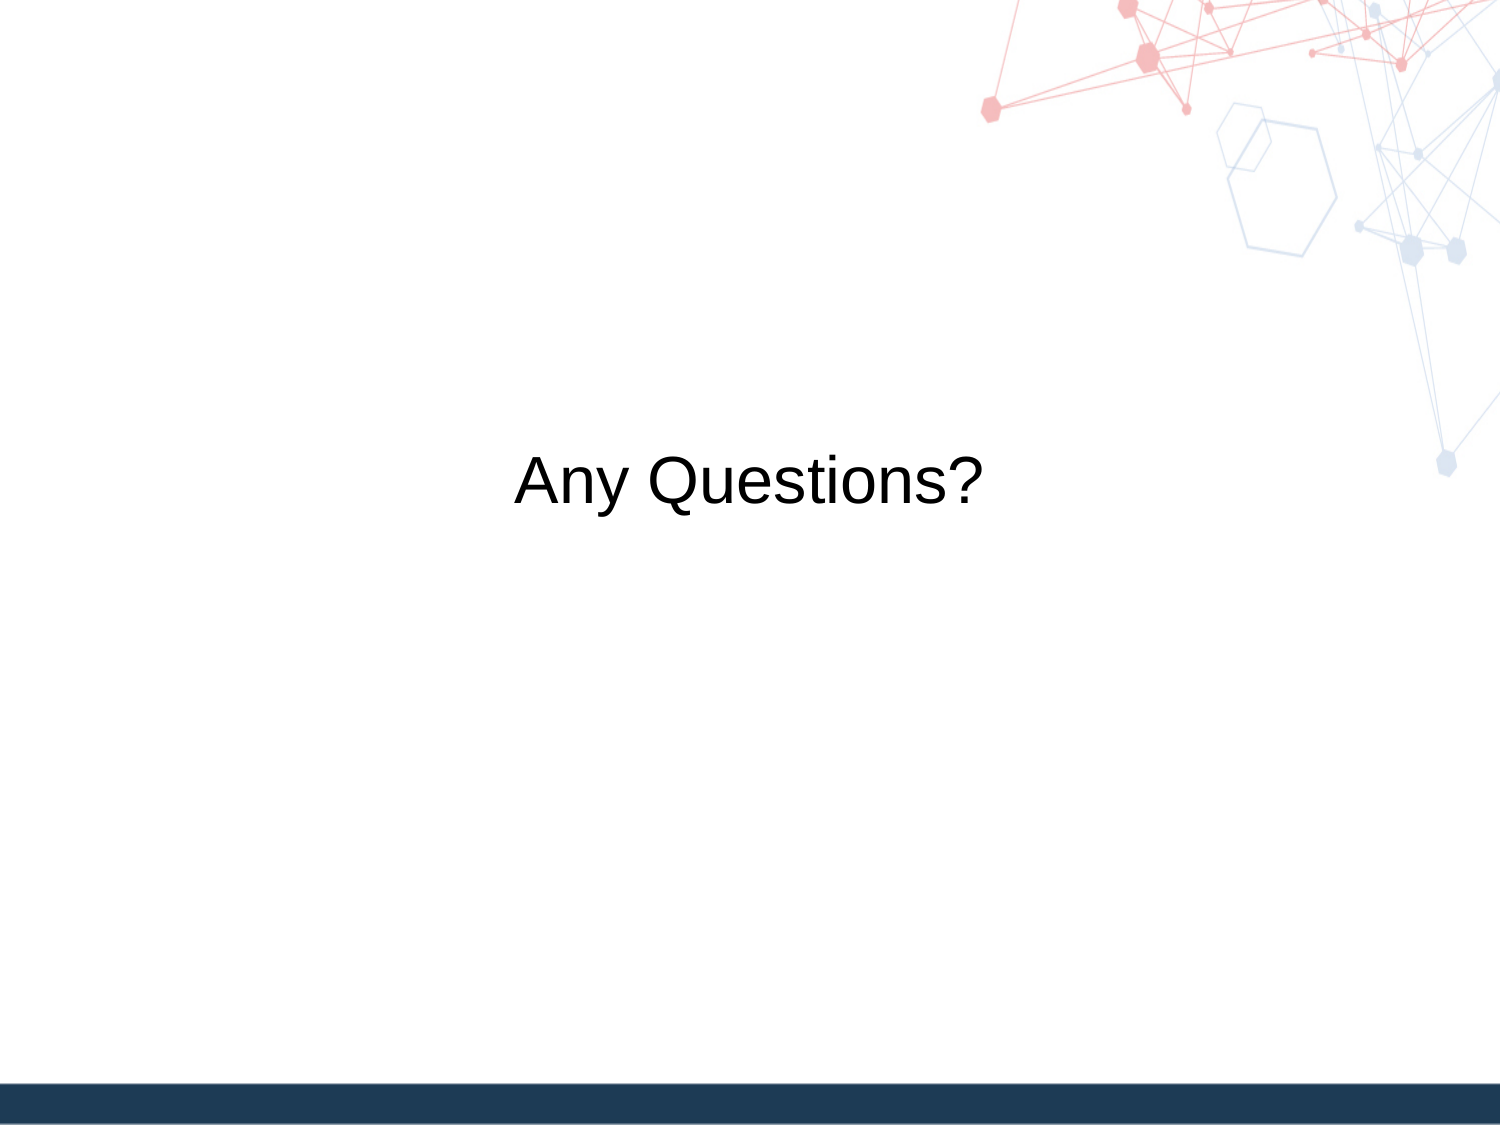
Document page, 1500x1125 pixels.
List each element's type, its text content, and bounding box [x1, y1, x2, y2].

subtitle Any Questions? [75, 44, 1425, 916]
picture [0, 0, 1500, 1125]
